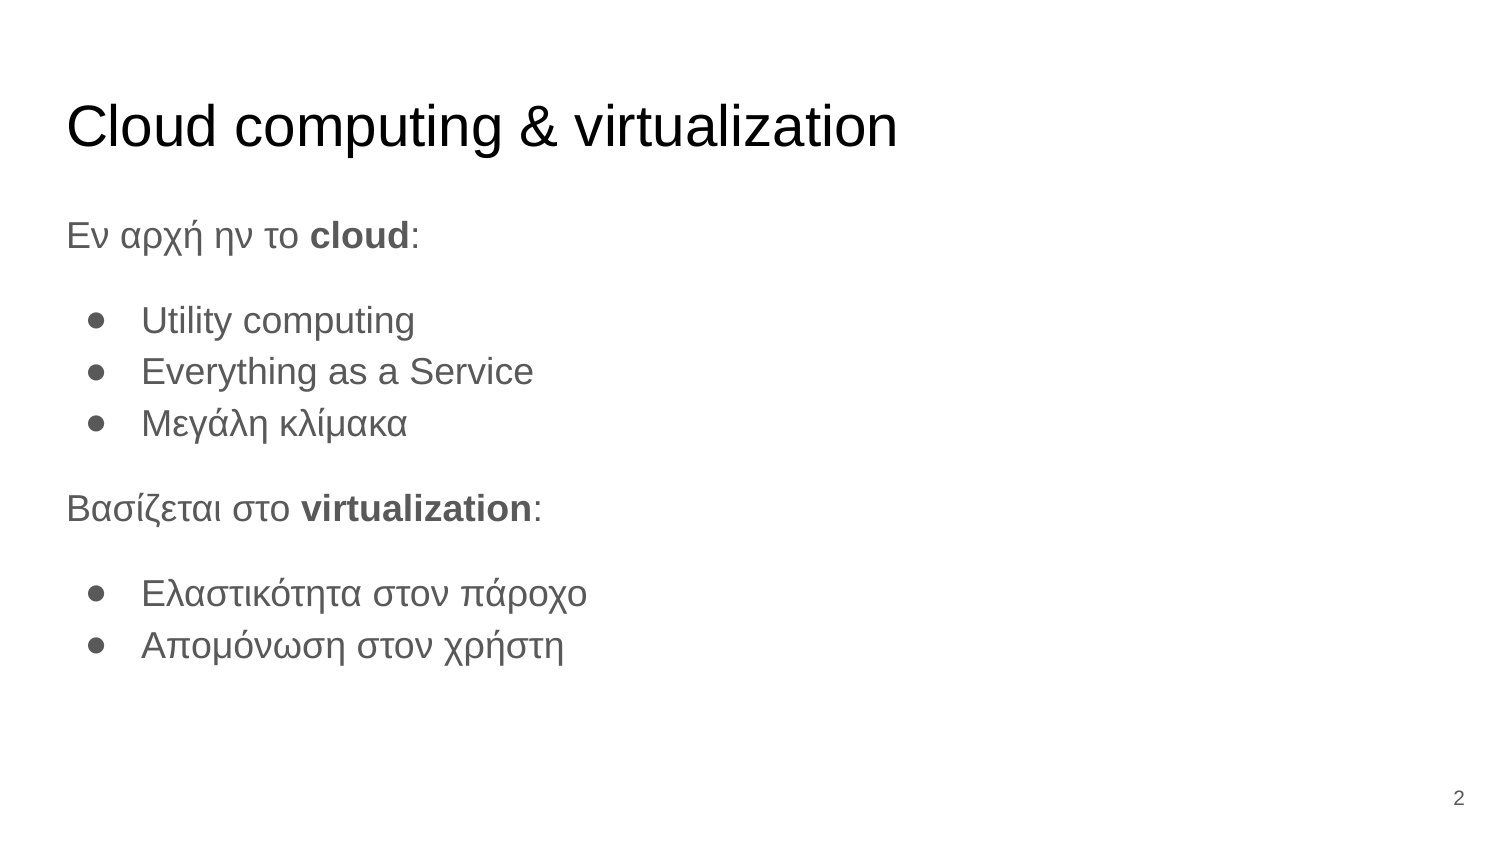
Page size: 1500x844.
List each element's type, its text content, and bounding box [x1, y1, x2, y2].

slide_number <number> [1389, 764, 1480, 830]
title Cloud computing & virtualization [51, 72, 1449, 167]
list Εν αρχή ην το cloud: Utility computing Everything as a Service Μεγάλη κλίμακα Βασίζεται στο virtualization: Ελαστικότητα στον πάροχο Απομόνωση στον χρήστη [51, 189, 1449, 750]
